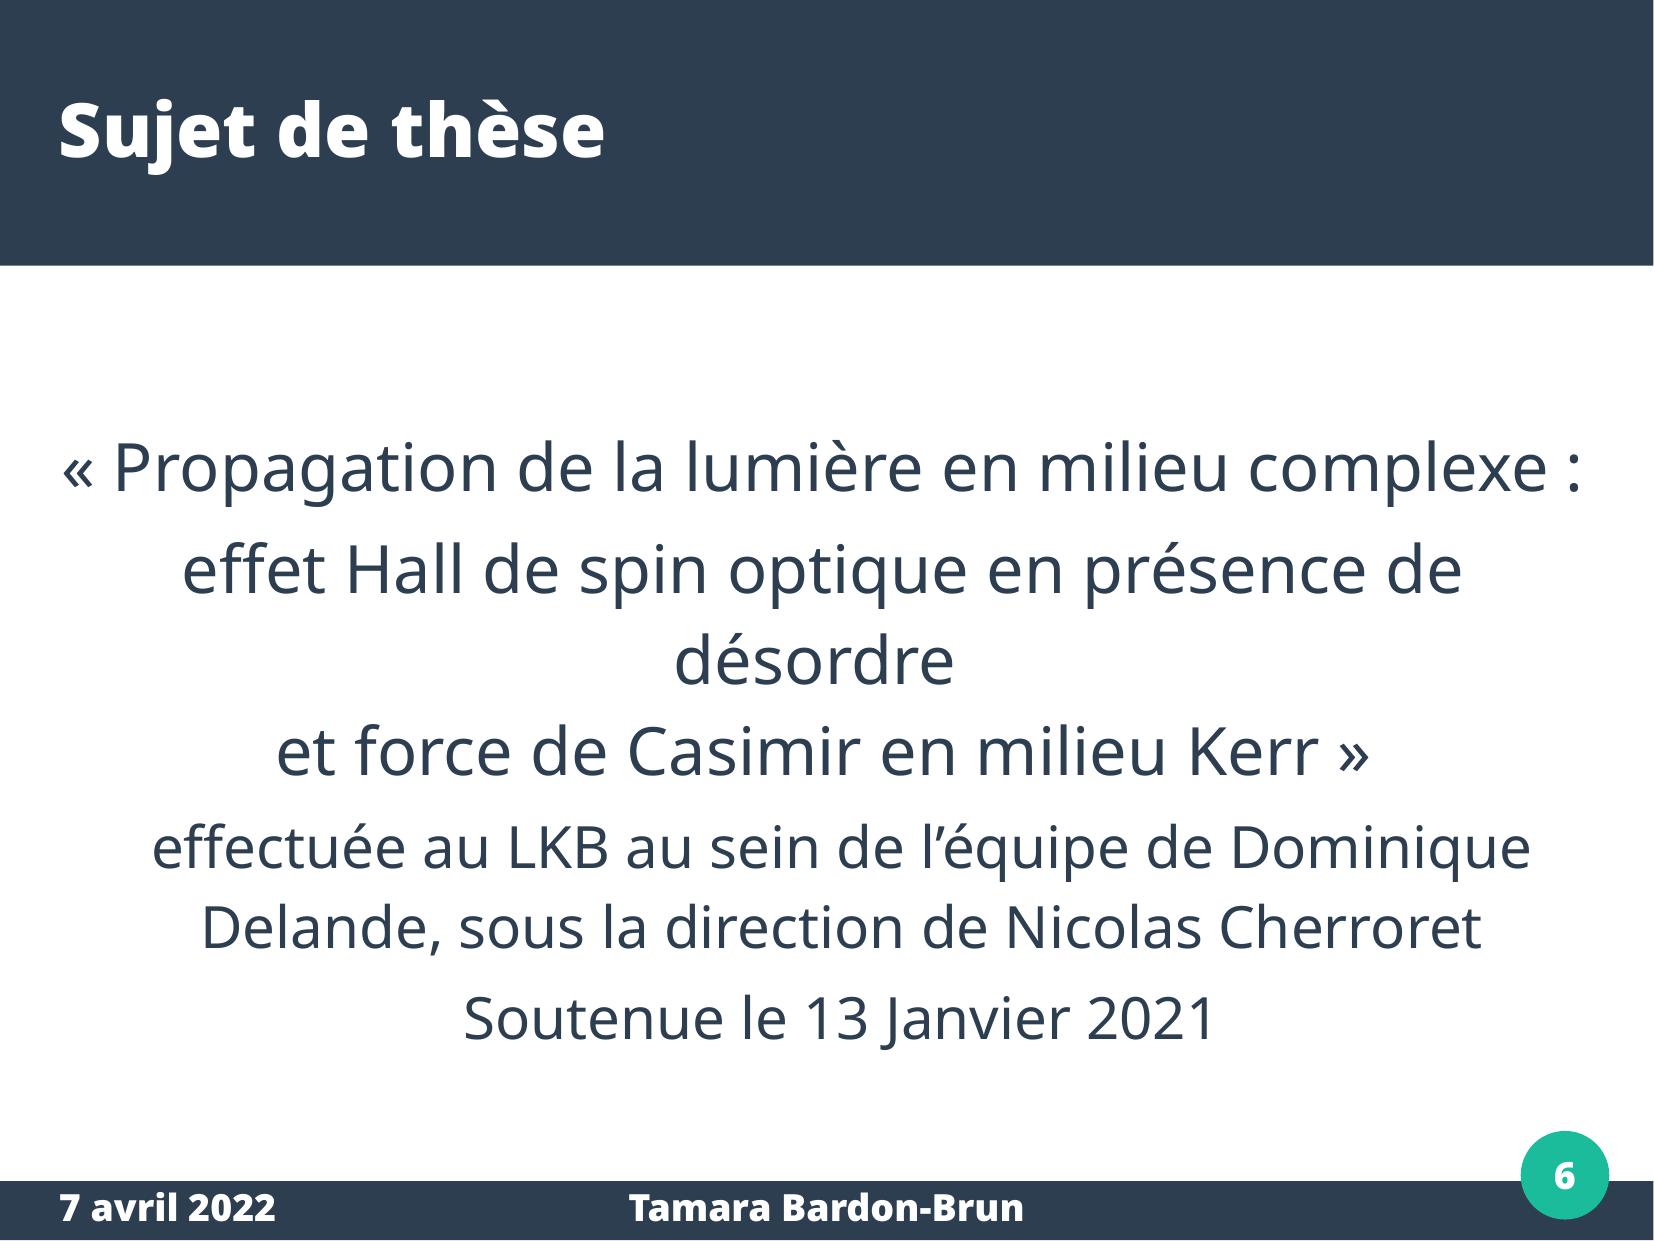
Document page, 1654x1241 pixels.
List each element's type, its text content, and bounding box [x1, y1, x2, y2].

subtitle « Propagation de la lumière en milieu complexe : effet Hall de spin optique en présence de désordre et force de Casimir en milieu Kerr » effectuée au LKB au sein de l’équipe de Dominique Delande, sous la direction de Nicolas Cherroret Soutenue le 13 Janvier 2021 [23, 324, 1589, 1152]
title Sujet de thèse [59, 49, 1595, 207]
